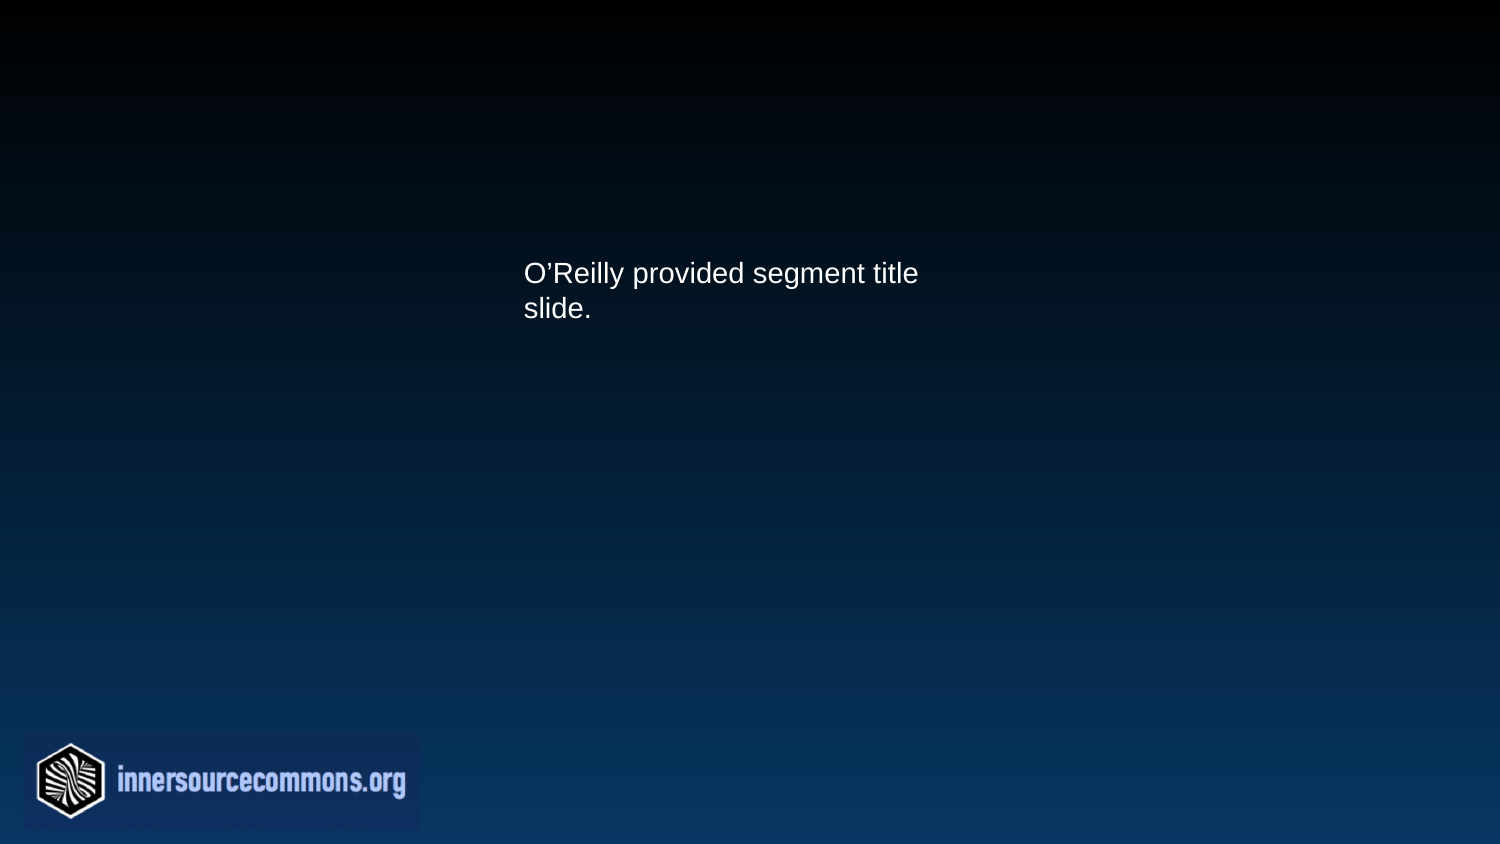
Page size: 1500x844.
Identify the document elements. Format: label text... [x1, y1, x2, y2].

text_box O’Reilly provided segment title slide. [508, 239, 975, 294]
picture [23, 732, 420, 830]
